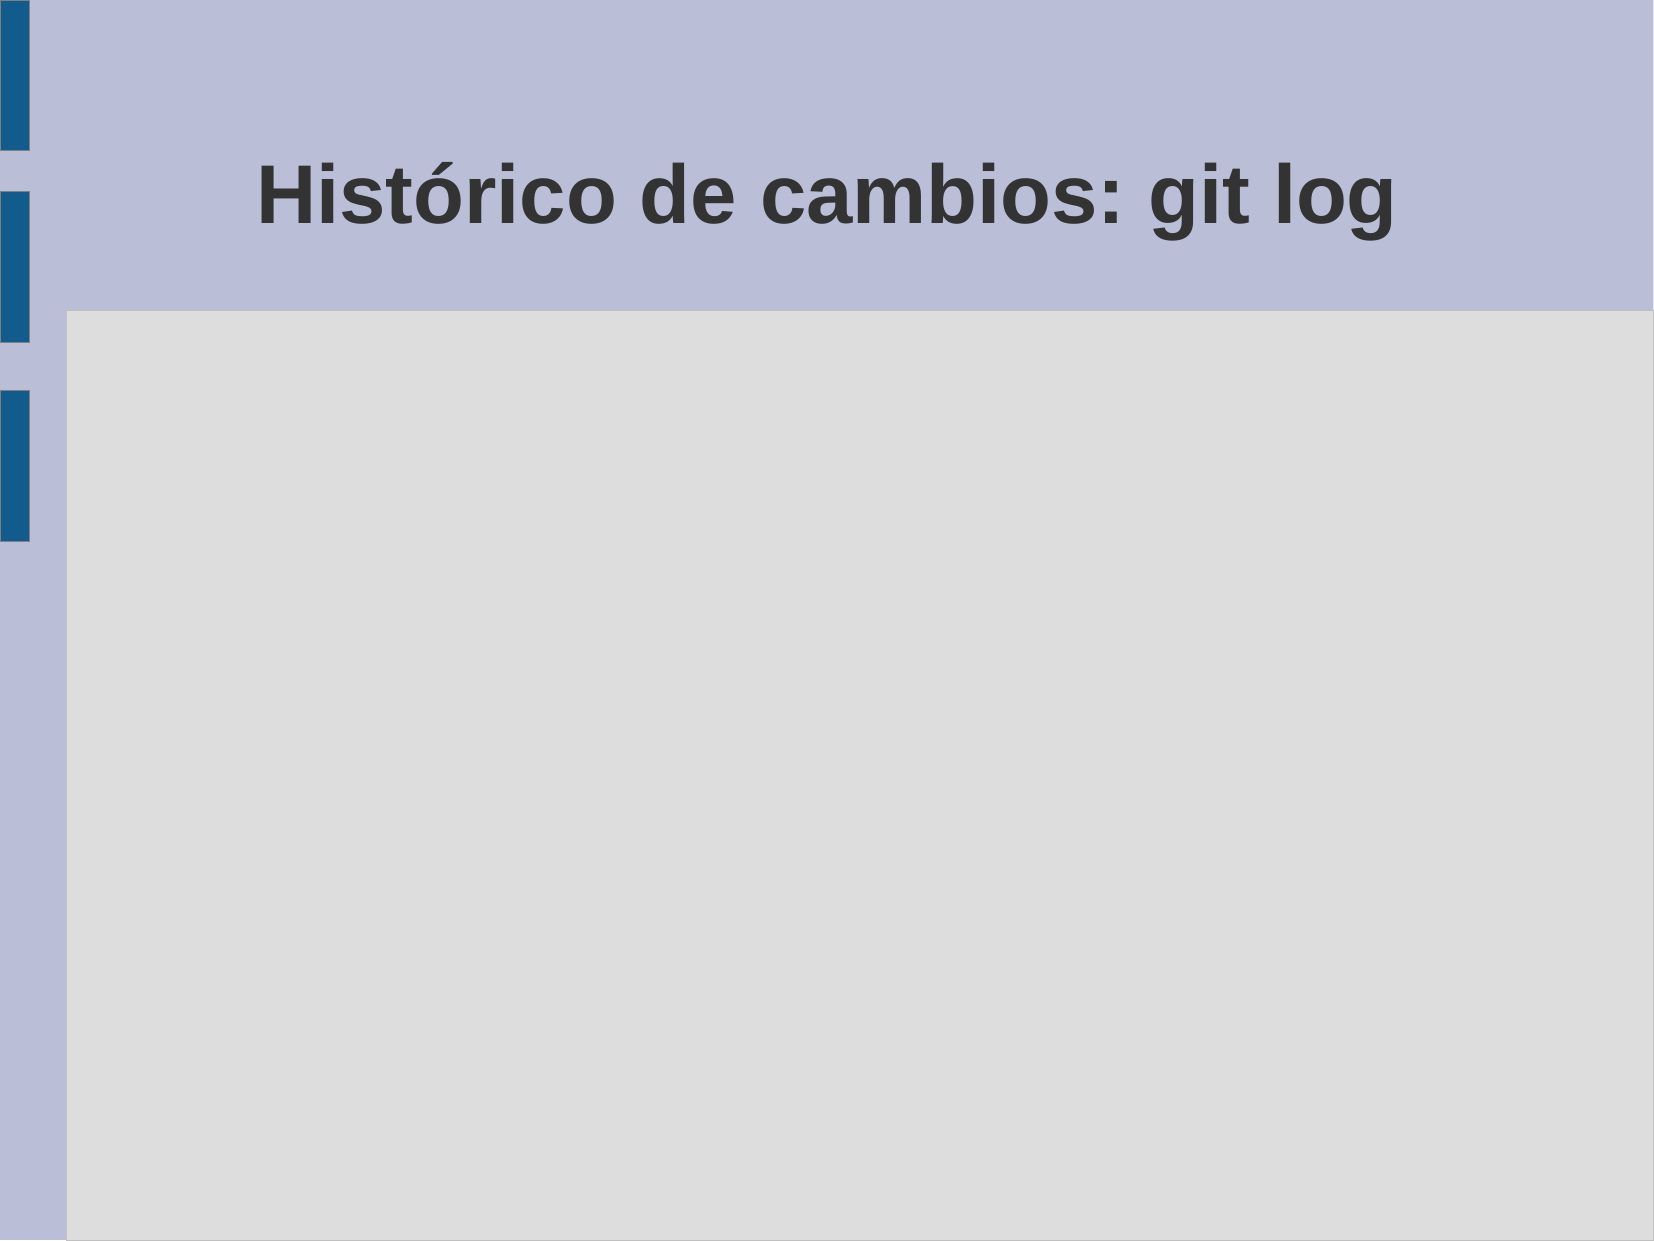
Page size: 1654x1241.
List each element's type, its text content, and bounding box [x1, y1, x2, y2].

title Histórico de cambios: git log [121, 91, 1534, 299]
